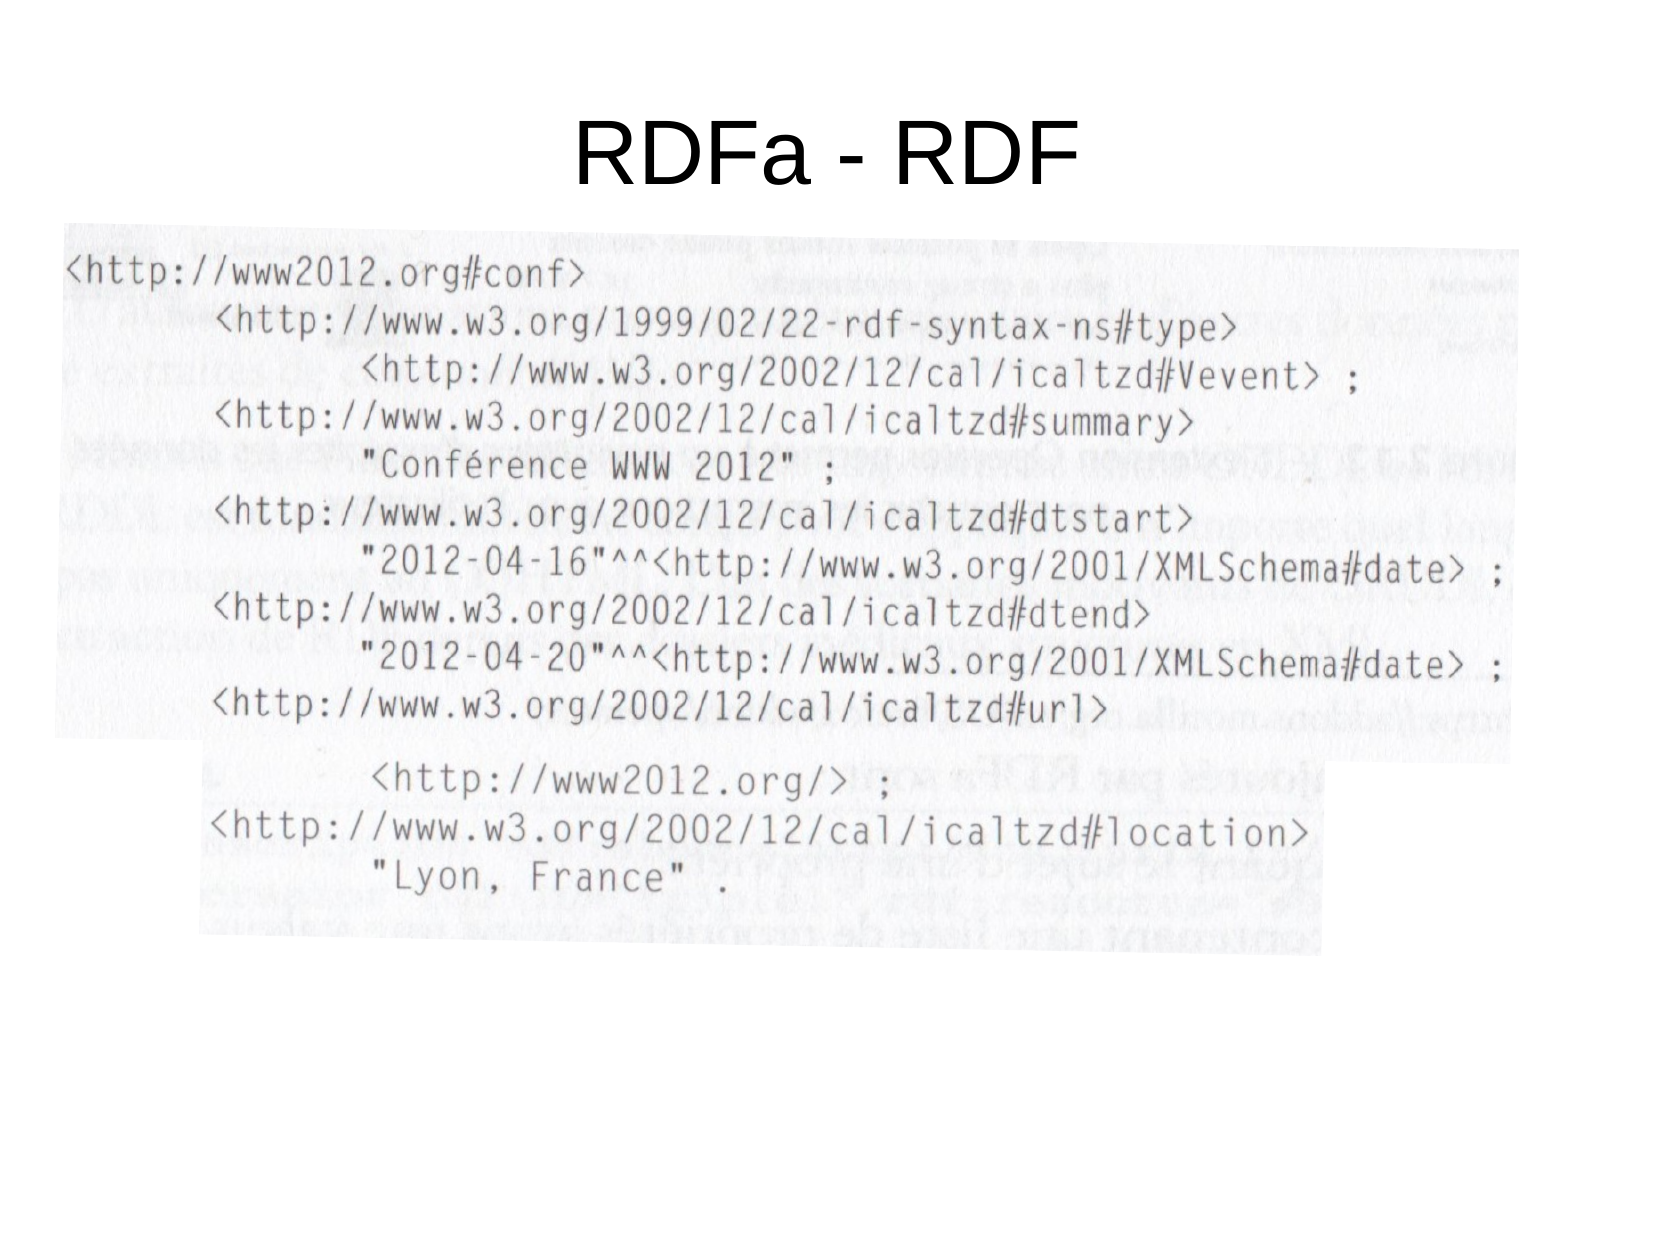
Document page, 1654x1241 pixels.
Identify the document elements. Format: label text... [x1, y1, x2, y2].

picture [54, 223, 1519, 956]
title RDFa - RDF [82, 49, 1571, 257]
